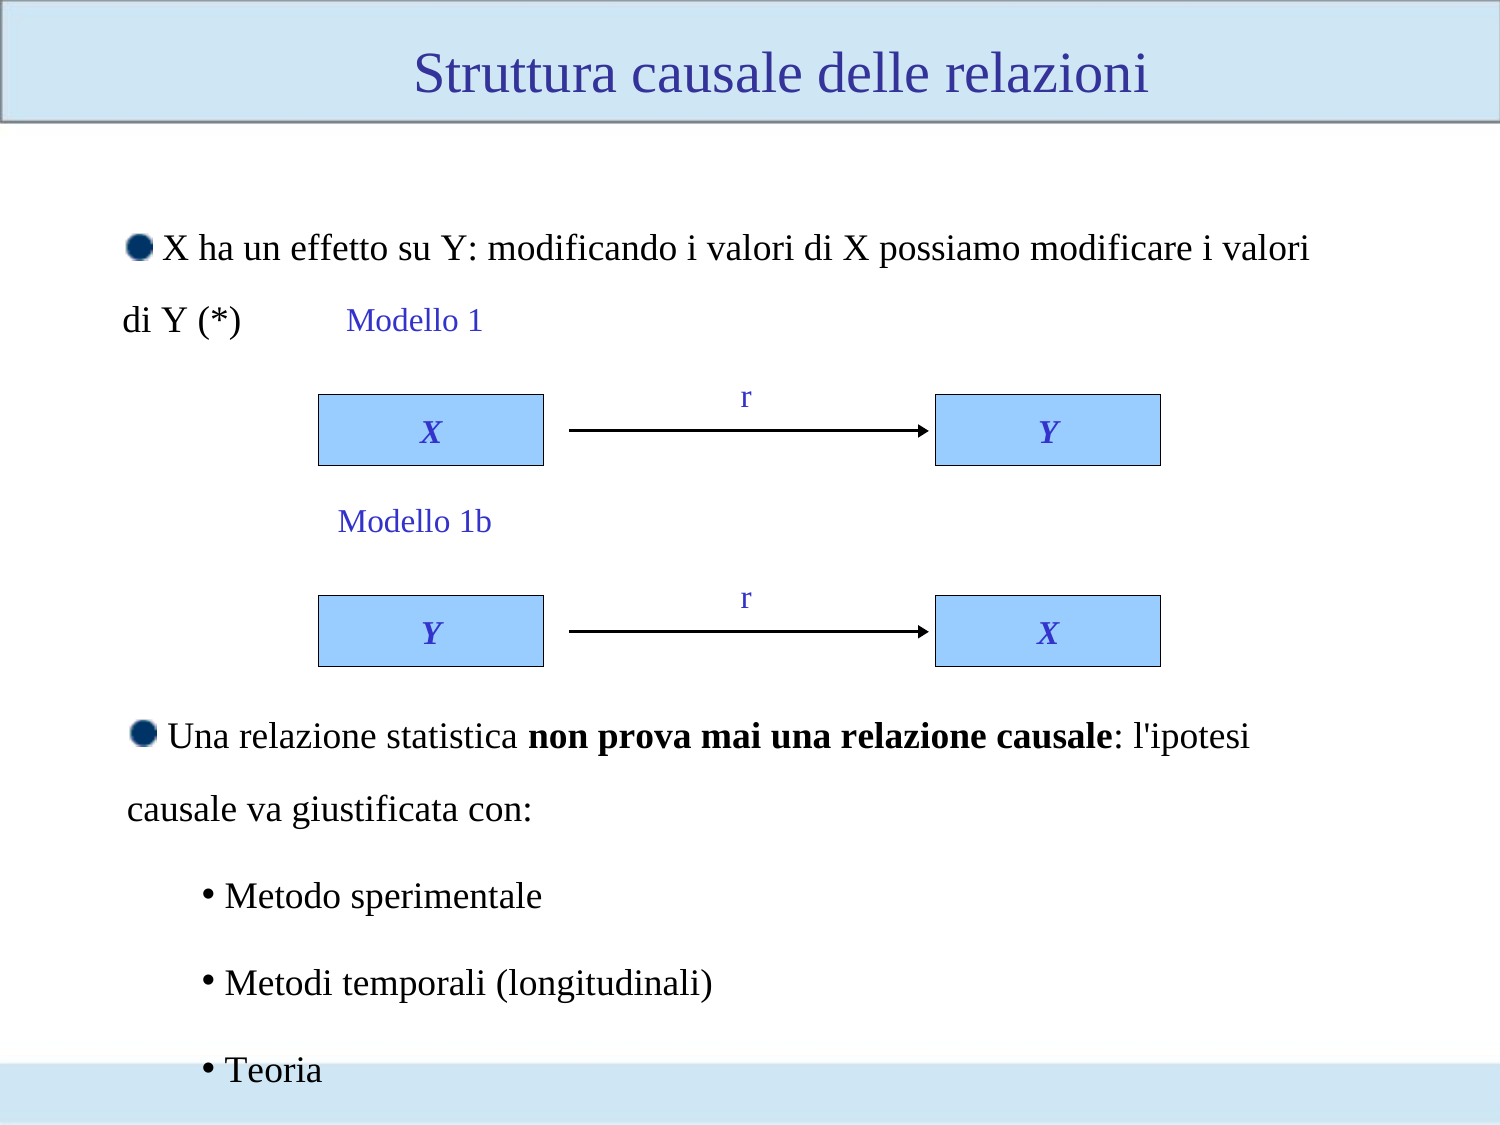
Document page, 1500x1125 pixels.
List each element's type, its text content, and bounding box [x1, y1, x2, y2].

text_box X ha un effetto su Y: modificando i valori di X possiamo modificare i valori di Y (*) [107, 188, 1352, 348]
title Struttura causale delle relazioni [249, 21, 1313, 117]
text_box r [649, 567, 843, 675]
text_box r [649, 366, 843, 474]
picture [0, 0, 1500, 1125]
text_box Modello 1 [240, 348, 590, 469]
text_box Y [935, 394, 1161, 466]
text_box Una relazione statistica non prova mai una relazione causale: l'ipotesi causale va giustificata con: Metodo sperimentale Metodi temporali (longitudinali) Teoria [112, 668, 1356, 1098]
text_box Modello 1b [240, 491, 590, 669]
text_box X [935, 595, 1161, 667]
